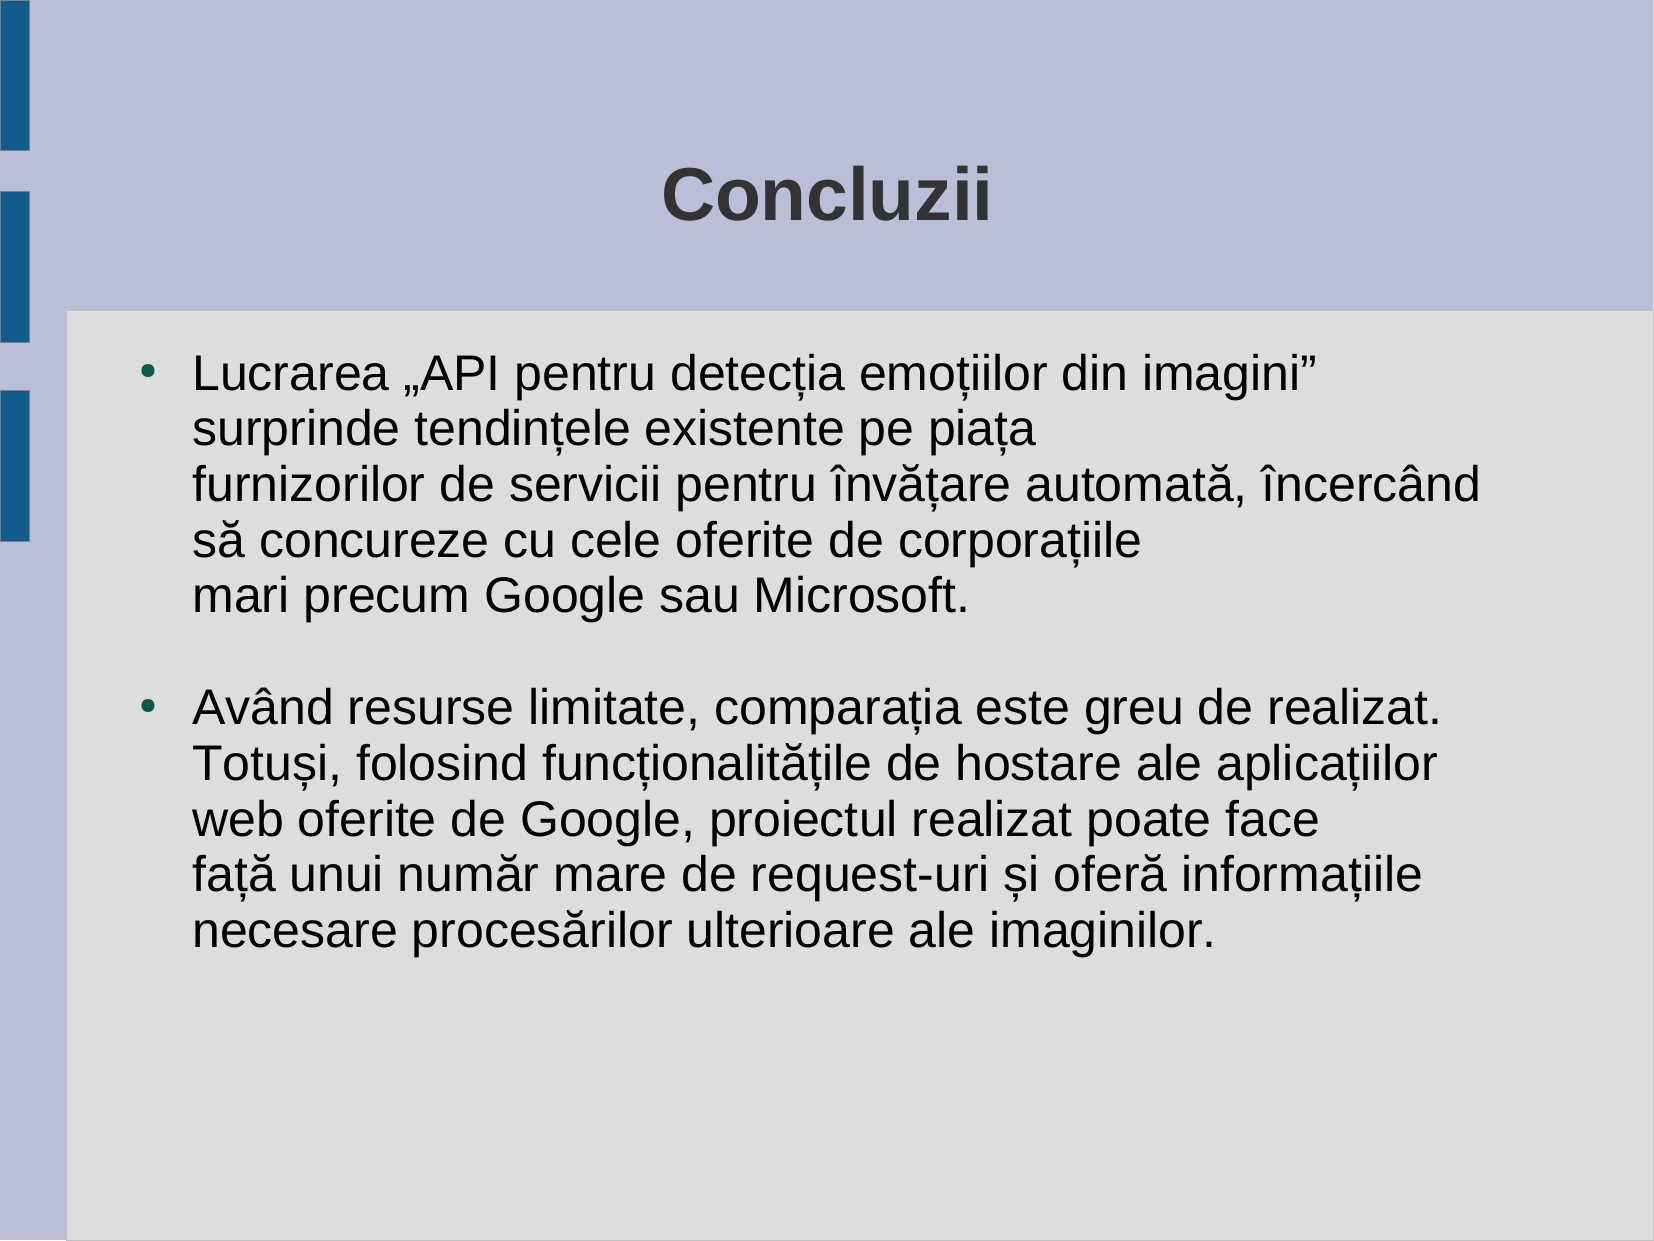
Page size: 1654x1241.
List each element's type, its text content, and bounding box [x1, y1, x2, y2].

title Concluzii [121, 91, 1534, 299]
list Lucrarea „API pentru detecția emoțiilor din imagini” surprinde tendințele existente pe piața furnizorilor de servicii pentru învățare automată, încercând să concureze cu cele oferite de corporațiile mari precum Google sau Microsoft. Având resurse limitate, comparația este greu de realizat. Totuși, folosind funcționalitățile de hostare ale aplicațiilor web oferite de Google, proiectul realizat poate face față unui număr mare de request-uri și oferă informațiile necesare procesărilor ulterioare ale imaginilor. [121, 344, 1534, 1127]
